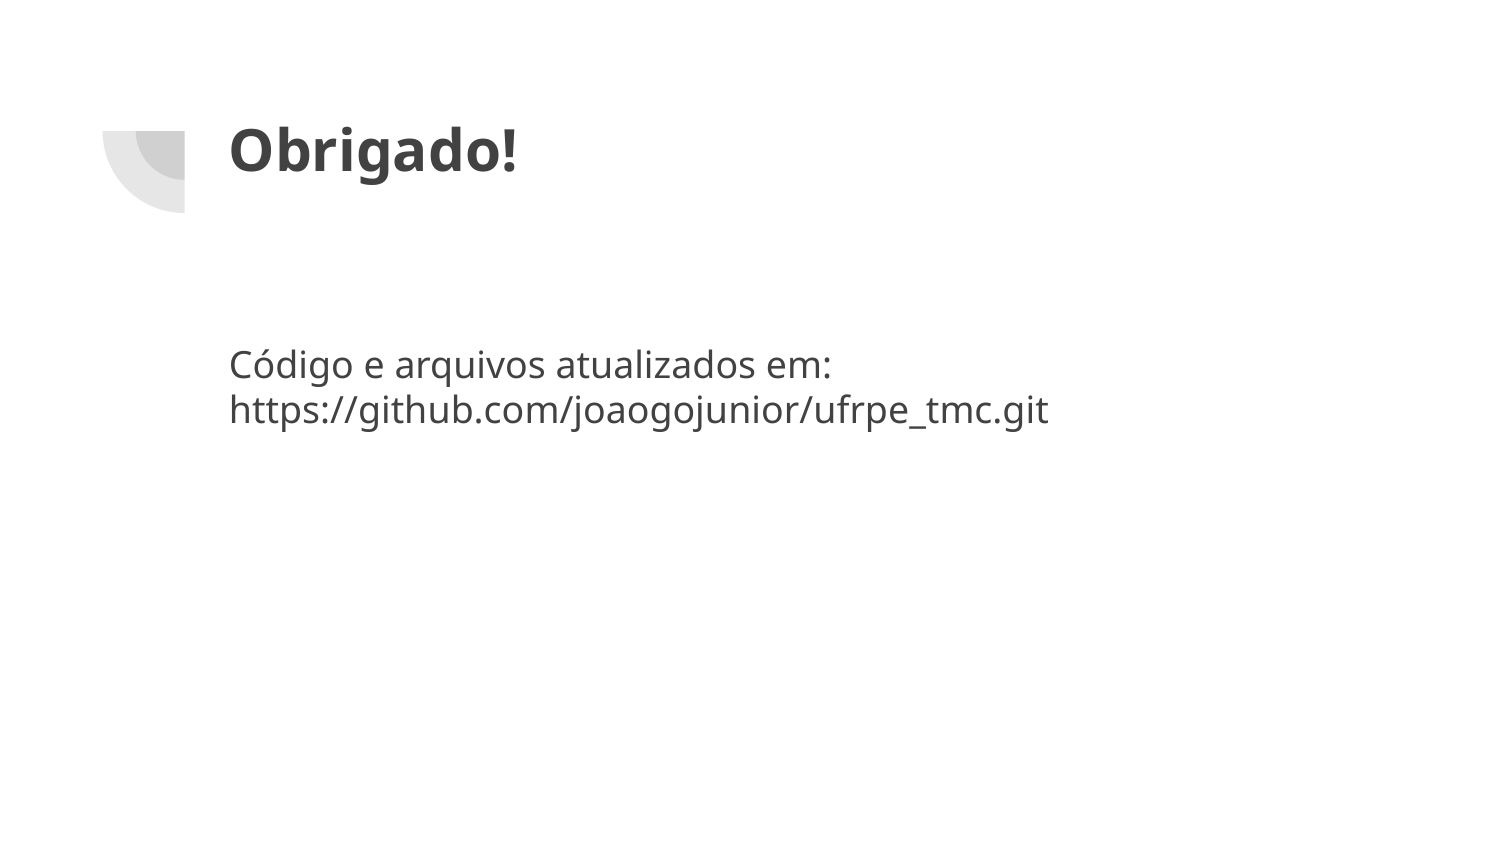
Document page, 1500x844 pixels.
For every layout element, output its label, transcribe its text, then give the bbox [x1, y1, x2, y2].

list Código e arquivos atualizados em: https://github.com/joaogojunior/ufrpe_tmc.git [213, 326, 1368, 744]
title Obrigado! [213, 98, 1368, 263]
